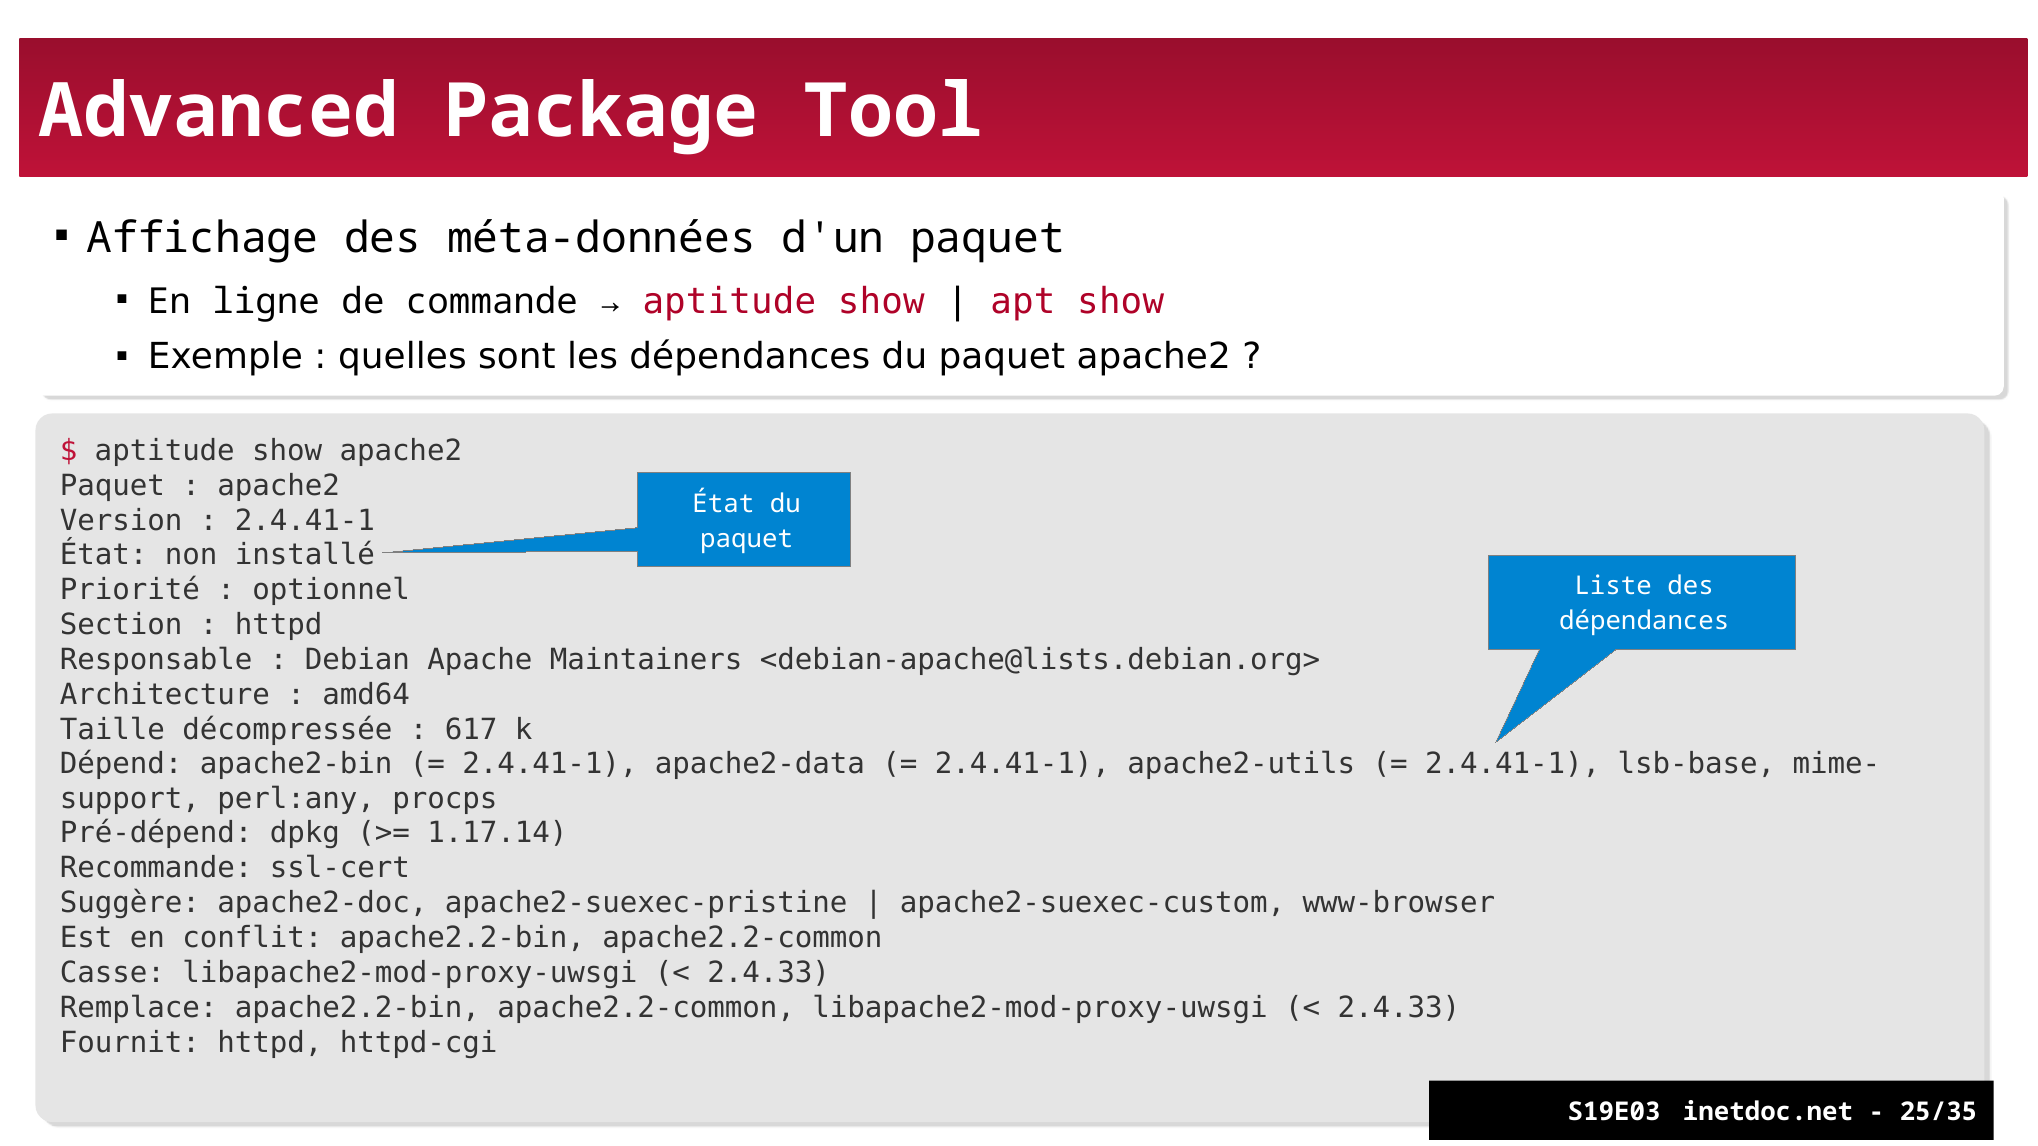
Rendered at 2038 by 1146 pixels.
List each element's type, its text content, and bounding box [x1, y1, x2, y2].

text_box $ aptitude show apache2 Paquet : apache2 Version : 2.4.41-1 État: non installé Priorité : optionnel Section : httpd Responsable : Debian Apache Maintainers <debian-apache@lists.debian.org> Architecture : amd64 Taille décompressée : 617 k Dépend: apache2-bin (= 2.4.41-1), apache2-data (= 2.4.41-1), apache2-utils (= 2.4.41-1), lsb-base, mime-support, perl:any, procps Pré-dépend: dpkg (>= 1.17.14) Recommande: ssl-cert Suggère: apache2-doc, apache2-suexec-pristine | apache2-suexec-custom, www-browser Est en conflit: apache2.2-bin, apache2.2-common Casse: libapache2-mod-proxy-uwsgi (< 2.4.33) Remplace: apache2.2-bin, apache2.2-common, libapache2-mod-proxy-uwsgi (< 2.4.33) Fournit: httpd, httpd-cgi [35, 413, 1985, 1123]
text_box Advanced Package Tool [19, 38, 2028, 177]
text_box Liste des dépendances [1488, 555, 1796, 743]
text_box S19E03 inetdoc.net - <numéro>/35 [1429, 1080, 1994, 1140]
text_box Affichage des méta-données d'un paquet En ligne de commande → aptitude show | apt show Exemple : quelles sont les dépendances du paquet apache2 ? [35, 188, 2004, 396]
text_box État du paquet [382, 472, 851, 567]
